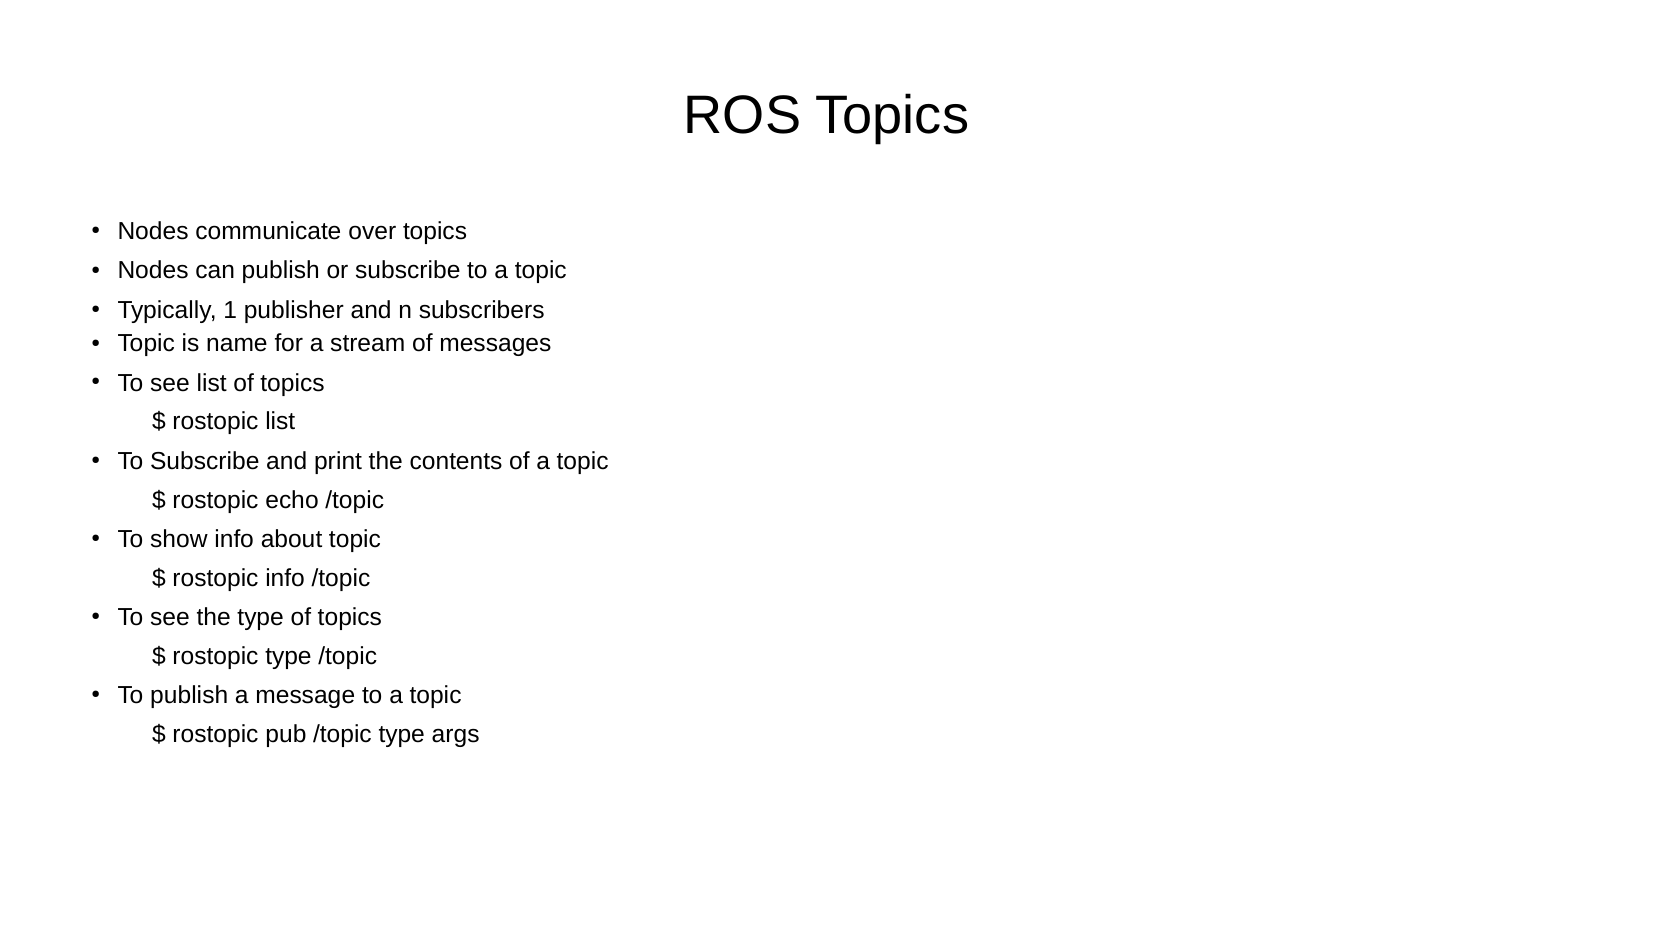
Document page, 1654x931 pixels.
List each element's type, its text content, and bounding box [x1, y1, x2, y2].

list Nodes communicate over topics Nodes can publish or subscribe to a topic Typically, 1 publisher and n subscribers Topic is name for a stream of messages To see list of topics $ rostopic list To Subscribe and print the contents of a topic $ rostopic echo /topic To show info about topic $ rostopic info /topic To see the type of topics $ rostopic type /topic To publish a message to a topic $ rostopic pub /topic type args [82, 217, 1571, 758]
title ROS Topics [82, 37, 1571, 193]
